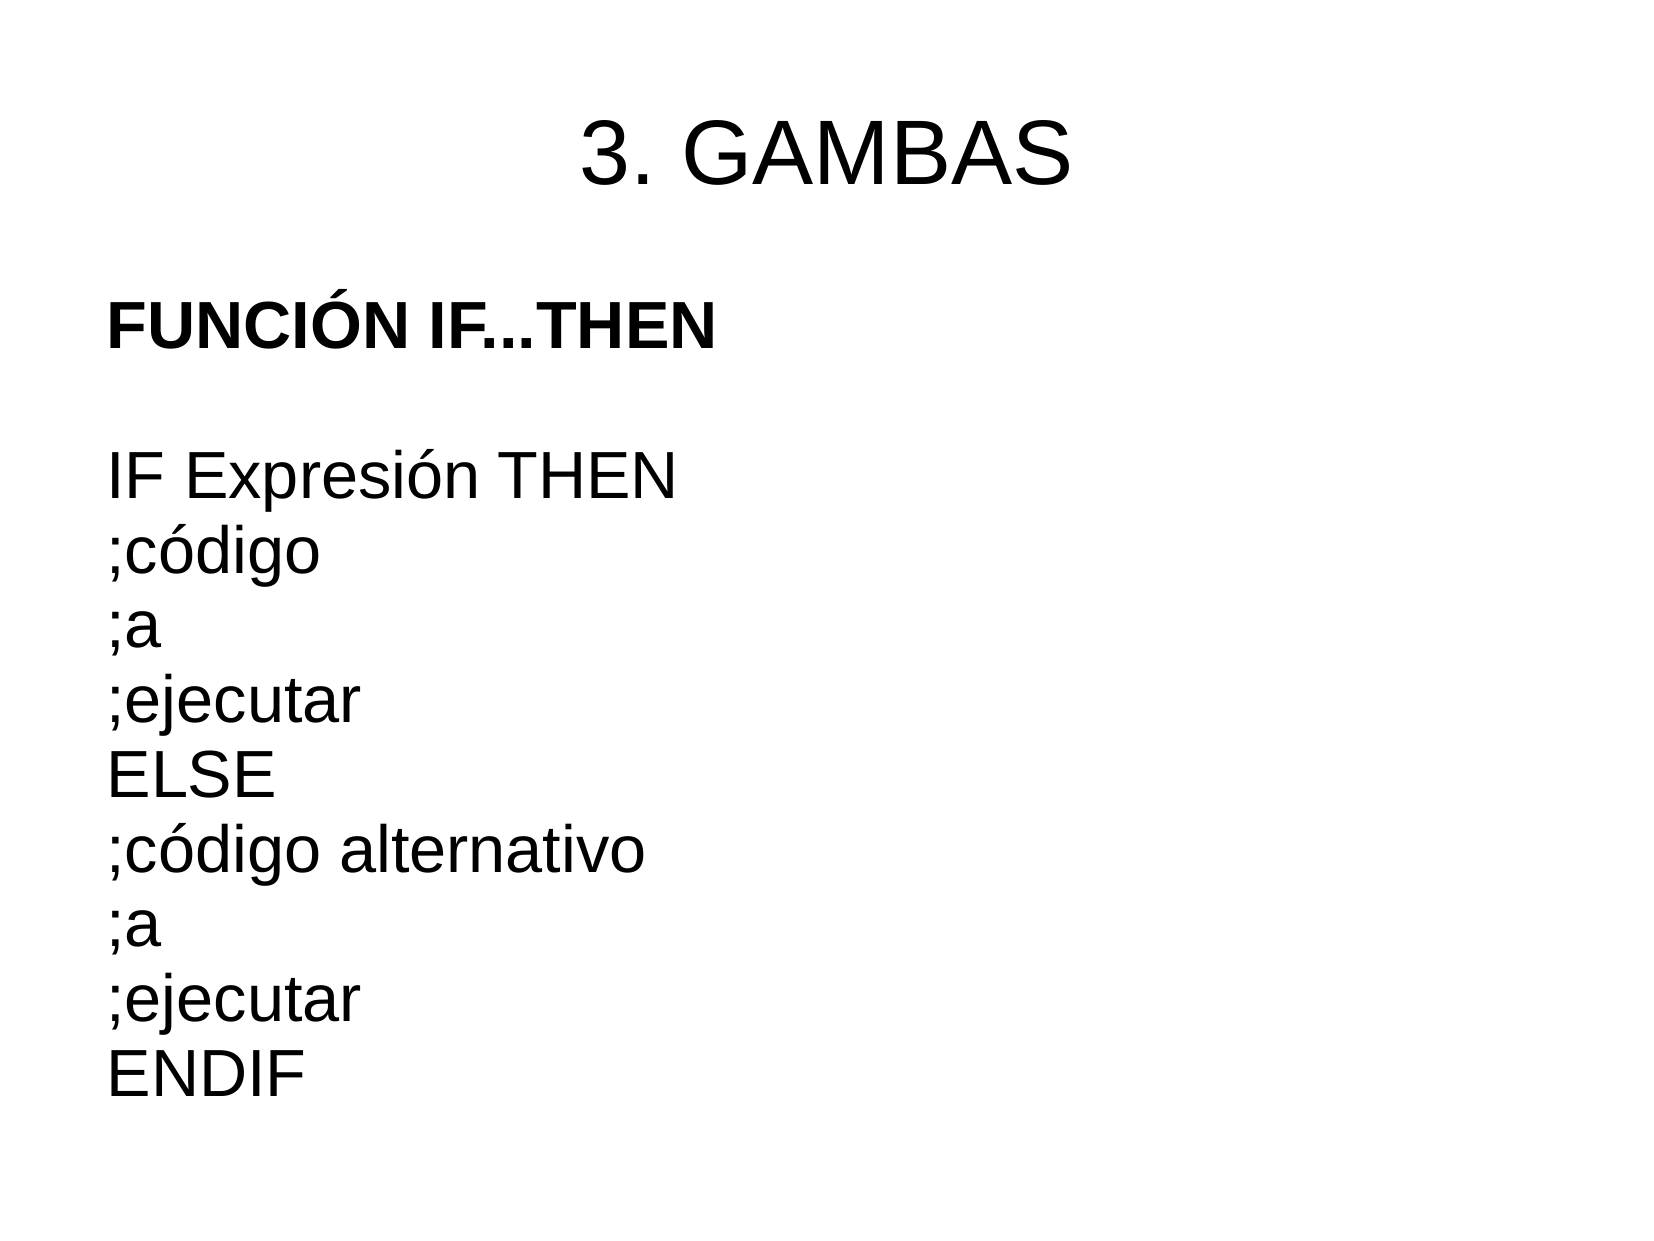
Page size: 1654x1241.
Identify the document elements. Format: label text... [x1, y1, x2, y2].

subtitle FUNCIÓN IF...THEN IF Expresión THEN ;código ;a ;ejecutar ELSE ;código alternativo ;a ;ejecutar ENDIF [82, 288, 1571, 1111]
title 3. GAMBAS [82, 49, 1571, 257]
